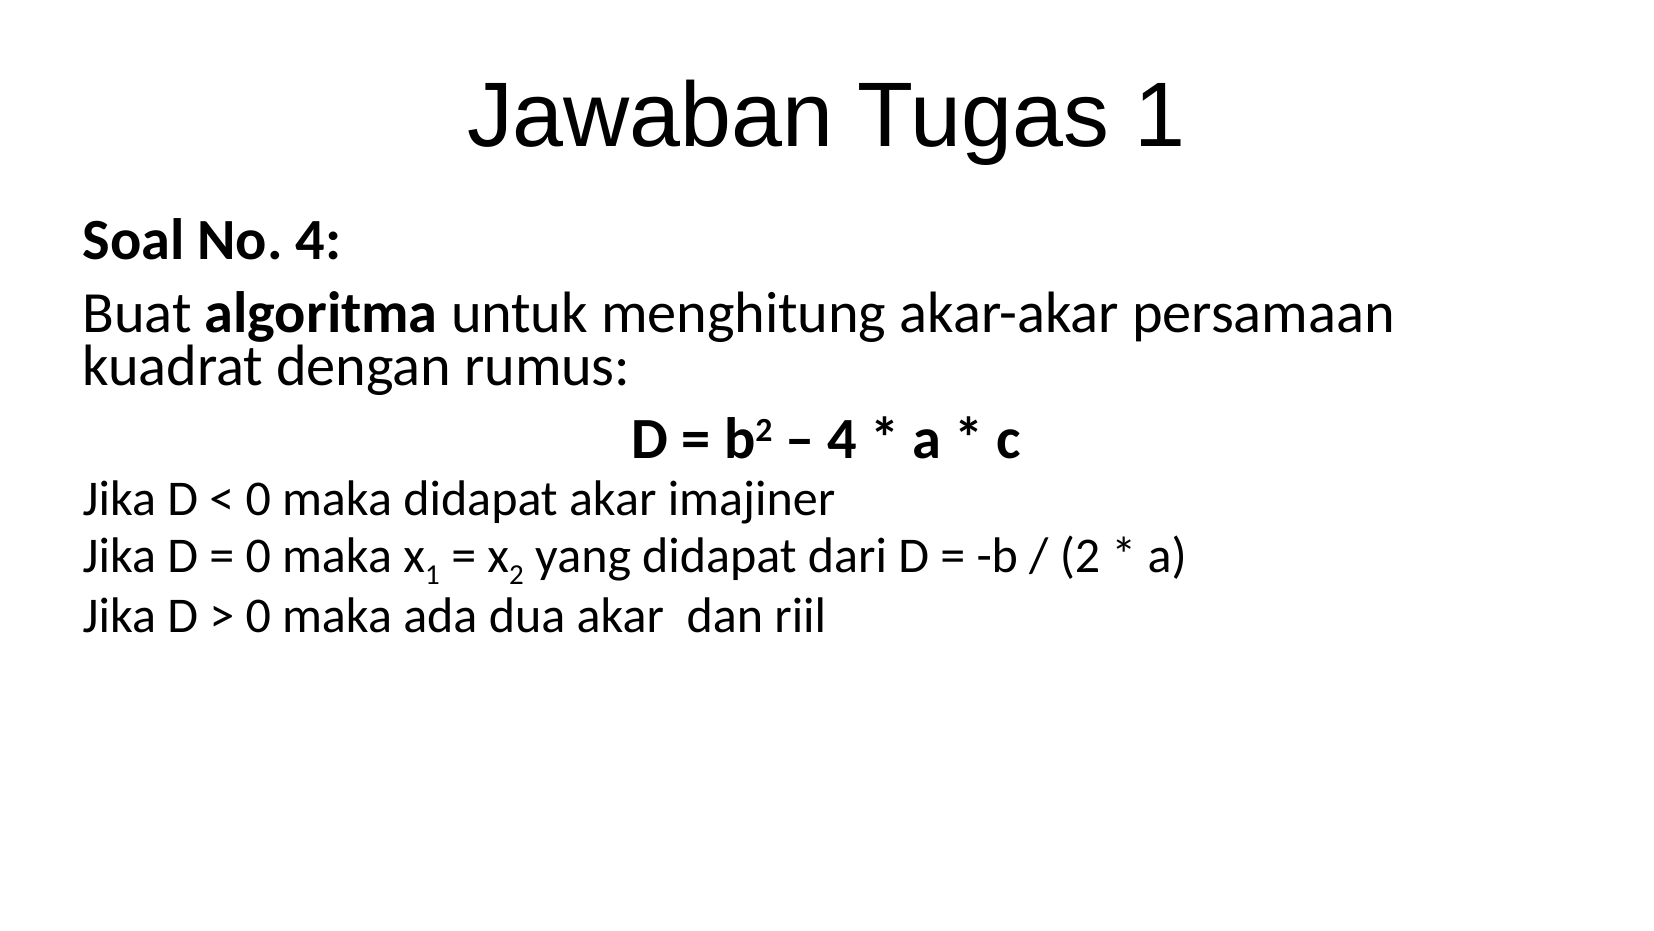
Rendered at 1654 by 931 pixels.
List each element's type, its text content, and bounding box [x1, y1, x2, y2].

list Soal No. 4: Buat algoritma untuk menghitung akar-akar persamaan kuadrat dengan rumus: D = b2 – 4 * a * c Jika D < 0 maka didapat akar imajiner Jika D = 0 maka x1 = x2 yang didapat dari D = -b / (2 * a) Jika D > 0 maka ada dua akar dan riil [82, 217, 1571, 758]
title Jawaban Tugas 1 [82, 37, 1571, 193]
